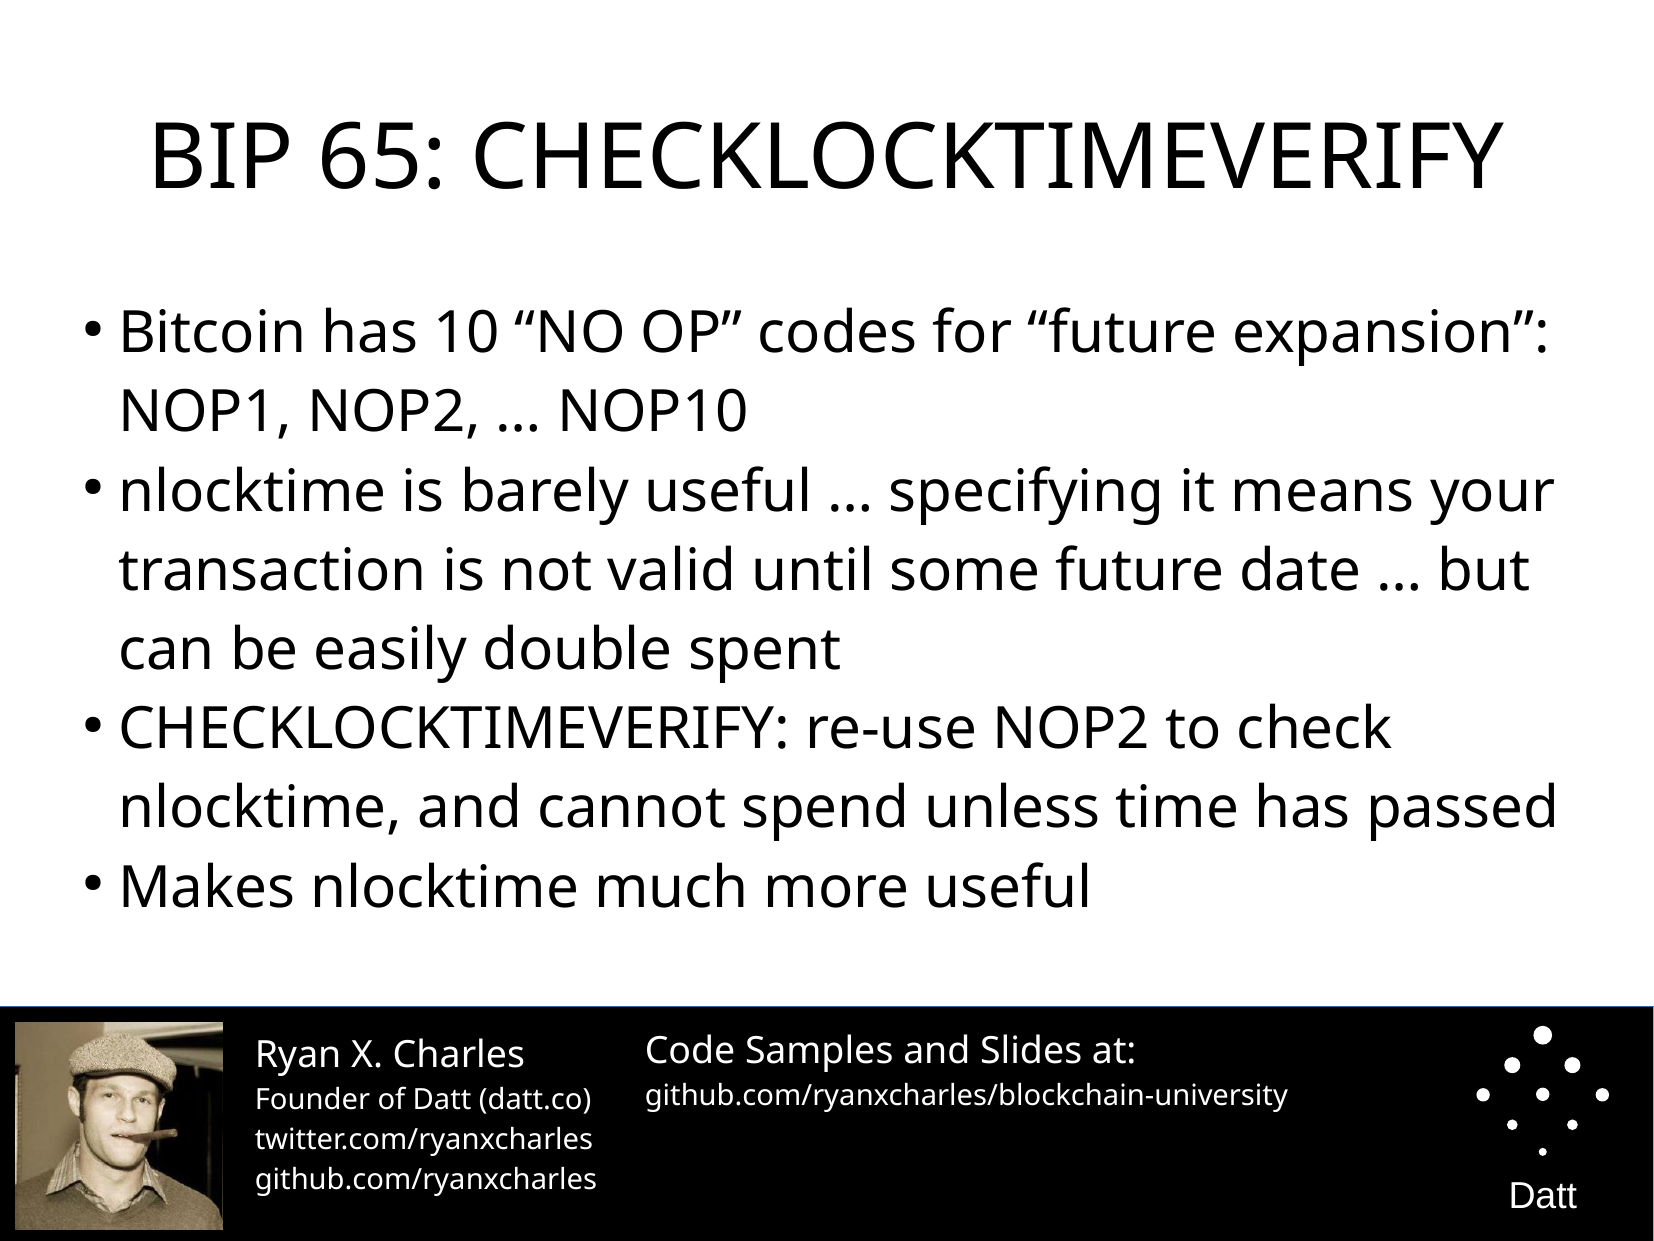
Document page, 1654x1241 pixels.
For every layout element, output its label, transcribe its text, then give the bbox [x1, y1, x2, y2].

picture [15, 1022, 223, 1231]
picture [1475, 1023, 1611, 1159]
text_box Datt [1452, 1167, 1633, 1241]
subtitle Bitcoin has 10 “NO OP” codes for “future expansion”: NOP1, NOP2, … NOP10 nlocktime is barely useful … specifying it means your transaction is not valid until some future date … but can be easily double spent CHECKLOCKTIMEVERIFY: re-use NOP2 to check nlocktime, and cannot spend unless time has passed Makes nlocktime much more useful [82, 290, 1571, 1010]
text_box [0, 1006, 1654, 1241]
text_box Code Samples and Slides at: github.com/ryanxcharles/blockchain-university [630, 1015, 1403, 1156]
title BIP 65: CHECKLOCKTIMEVERIFY [82, 49, 1571, 257]
text_box Ryan X. Charles Founder of Datt (datt.co) twitter.com/ryanxcharles github.com/ryanxcharles [240, 1020, 976, 1241]
